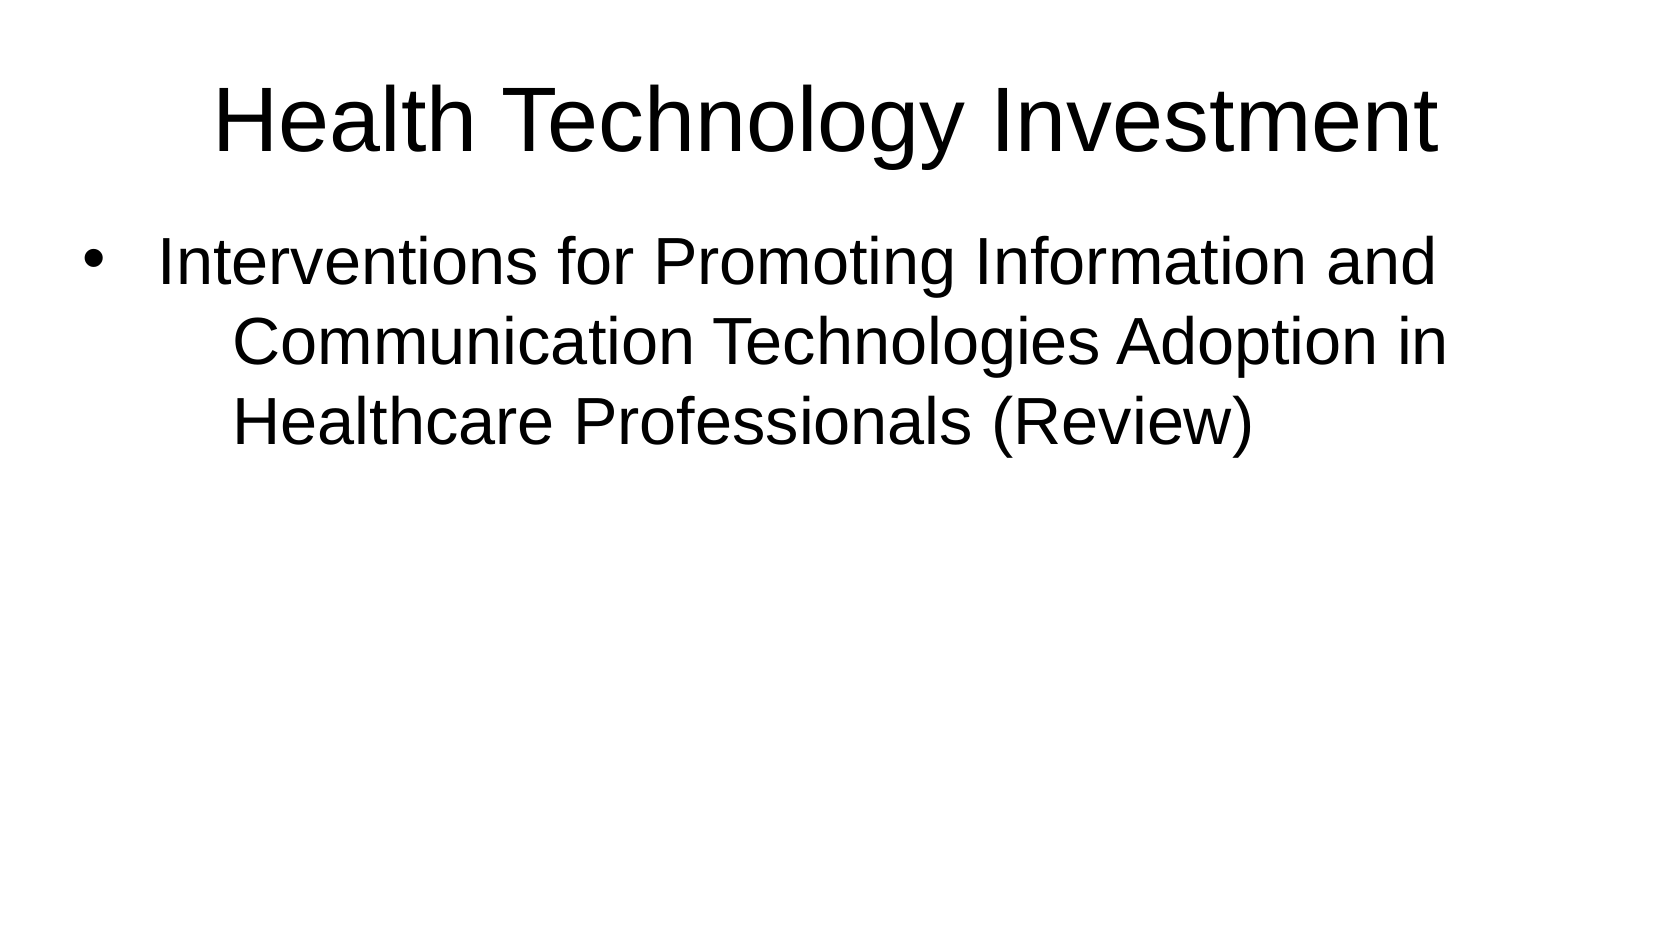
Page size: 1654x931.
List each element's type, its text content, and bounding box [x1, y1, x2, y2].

list Interventions for Promoting Information and Communication Technologies Adoption in Healthcare Professionals (Review) [82, 217, 1571, 758]
title Health Technology Investment [82, 12, 1571, 217]
